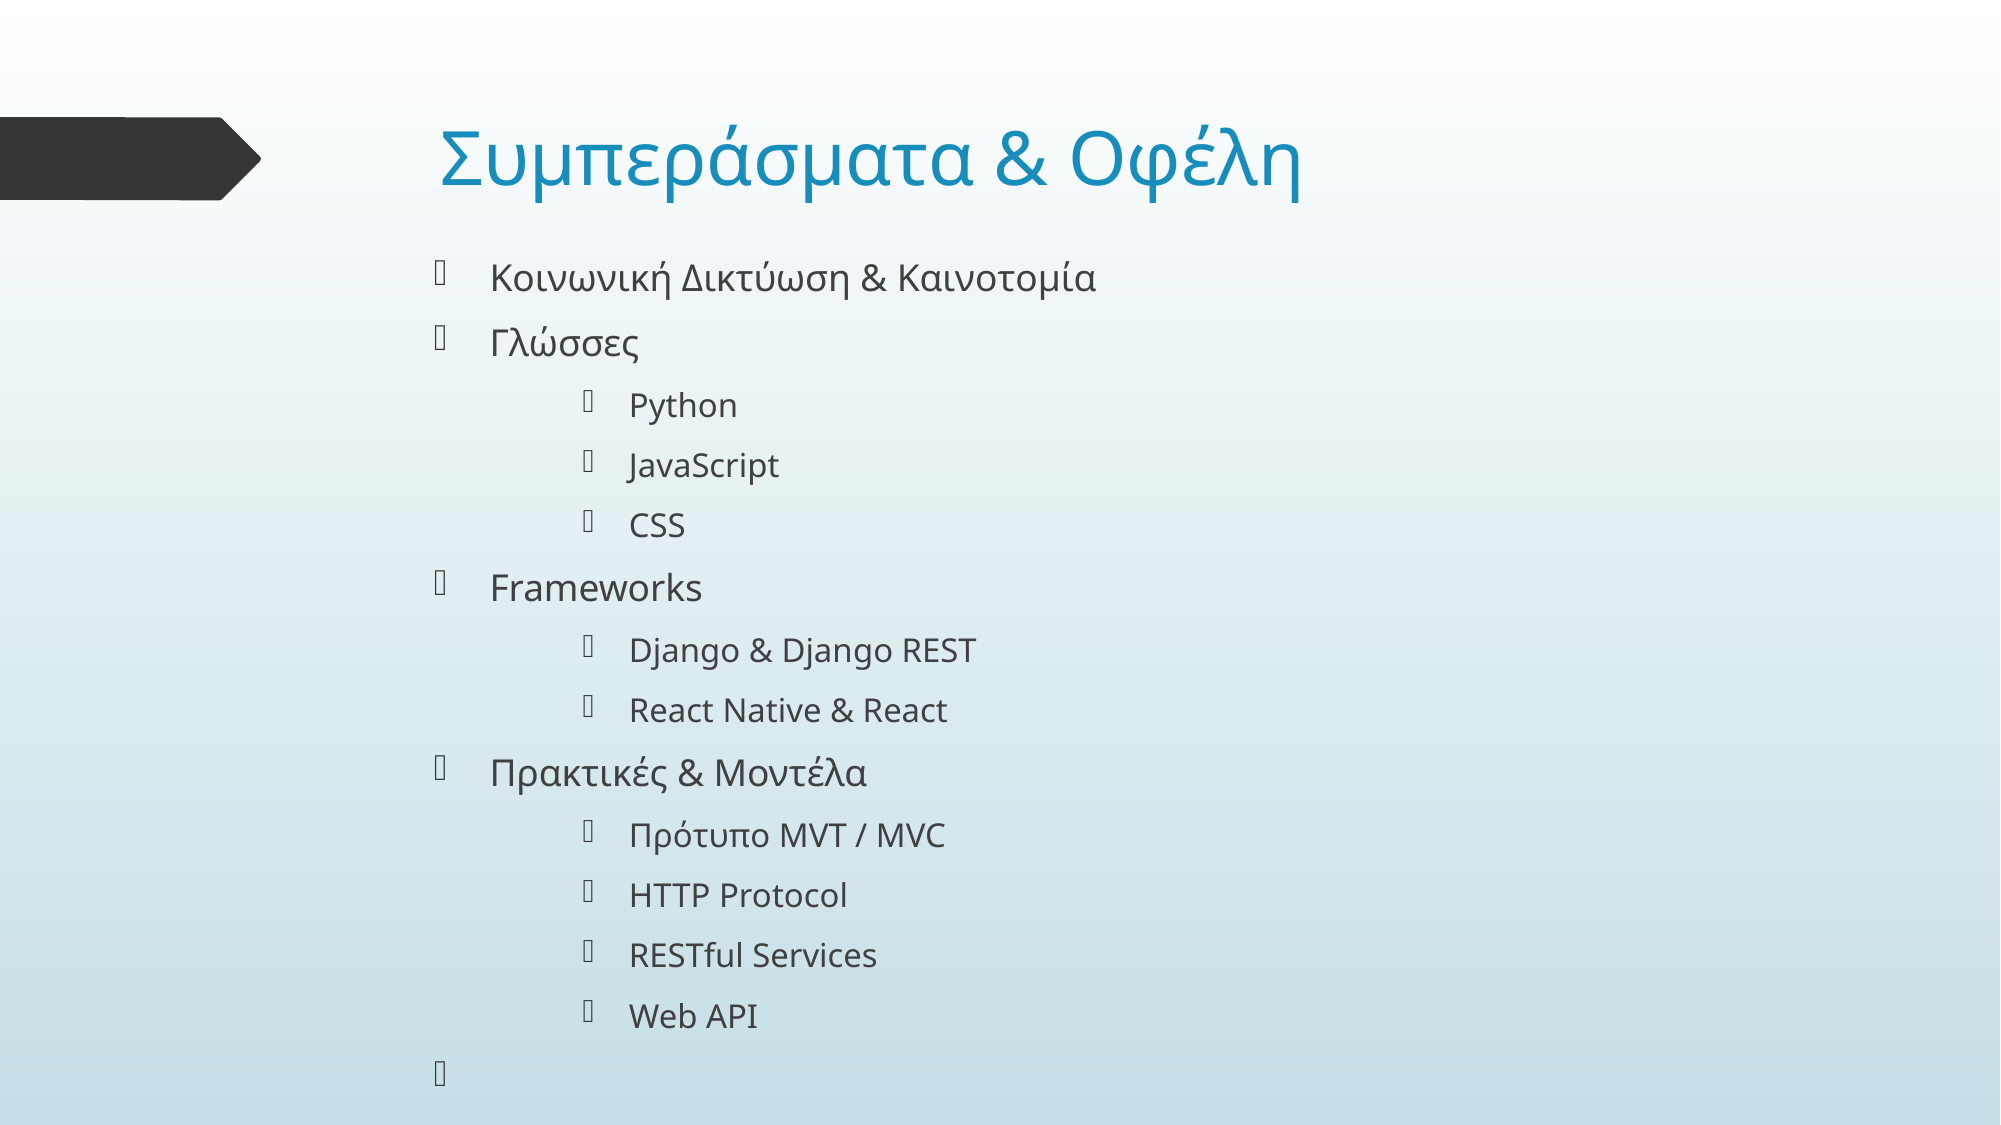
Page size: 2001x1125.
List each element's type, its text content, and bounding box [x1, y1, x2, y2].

title Συμπεράσματα & Οφέλη [425, 102, 1888, 313]
list Κοινωνική Δικτύωση & Καινοτομία Γλώσσες Python JavaScript CSS Frameworks Django & Django REST React Native & React Πρακτικές & Μοντέλα Πρότυπο MVT / MVC HTTP Protocol RESTful Services Web API [418, 246, 1882, 1051]
